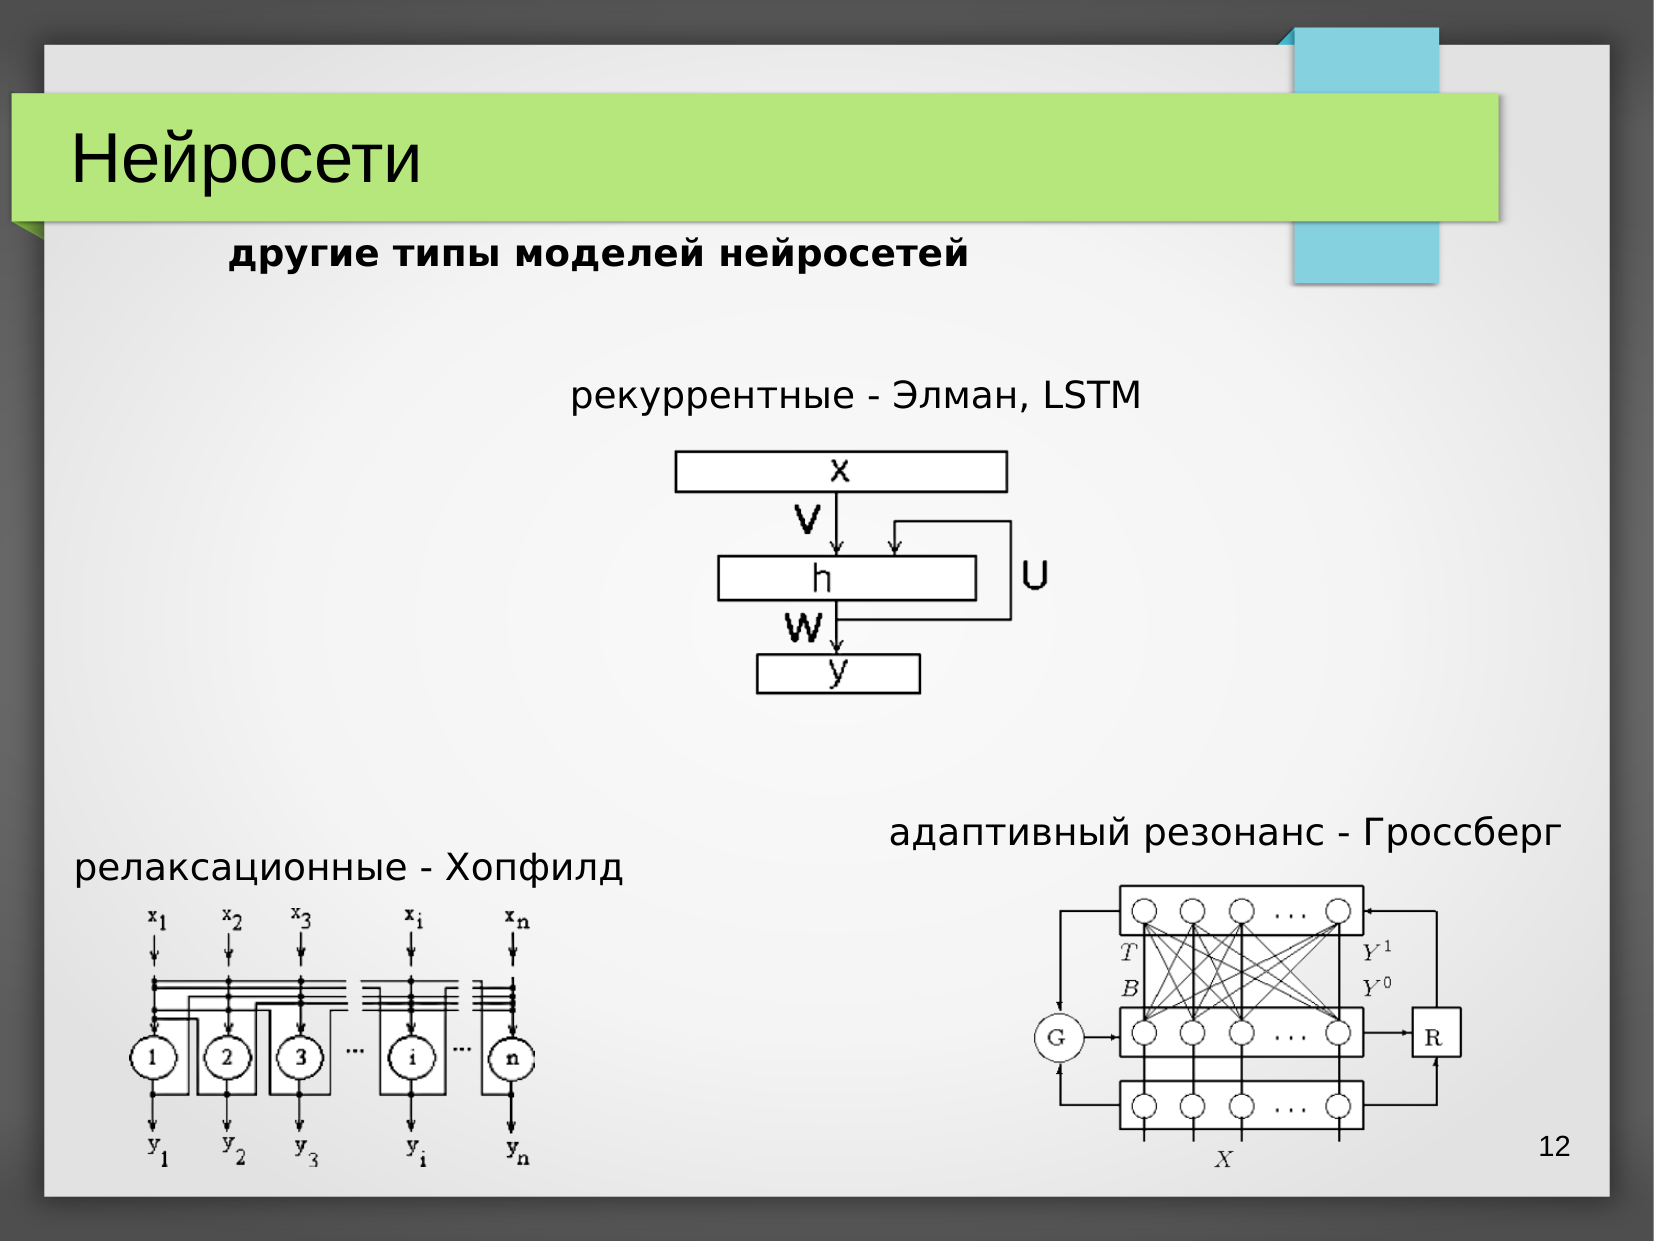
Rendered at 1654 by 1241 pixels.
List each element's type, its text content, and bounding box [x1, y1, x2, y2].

text_box релаксационные - Хопфилд [58, 838, 709, 897]
text_box рекуррентные - Элман, LSTM [555, 366, 1204, 426]
text_box другие типы моделей нейросетей [212, 224, 1252, 283]
picture [0, 0, 1654, 1241]
text_box адаптивный резонанс - Гроссберг [873, 803, 1607, 862]
title Нейросети [70, 118, 1205, 199]
